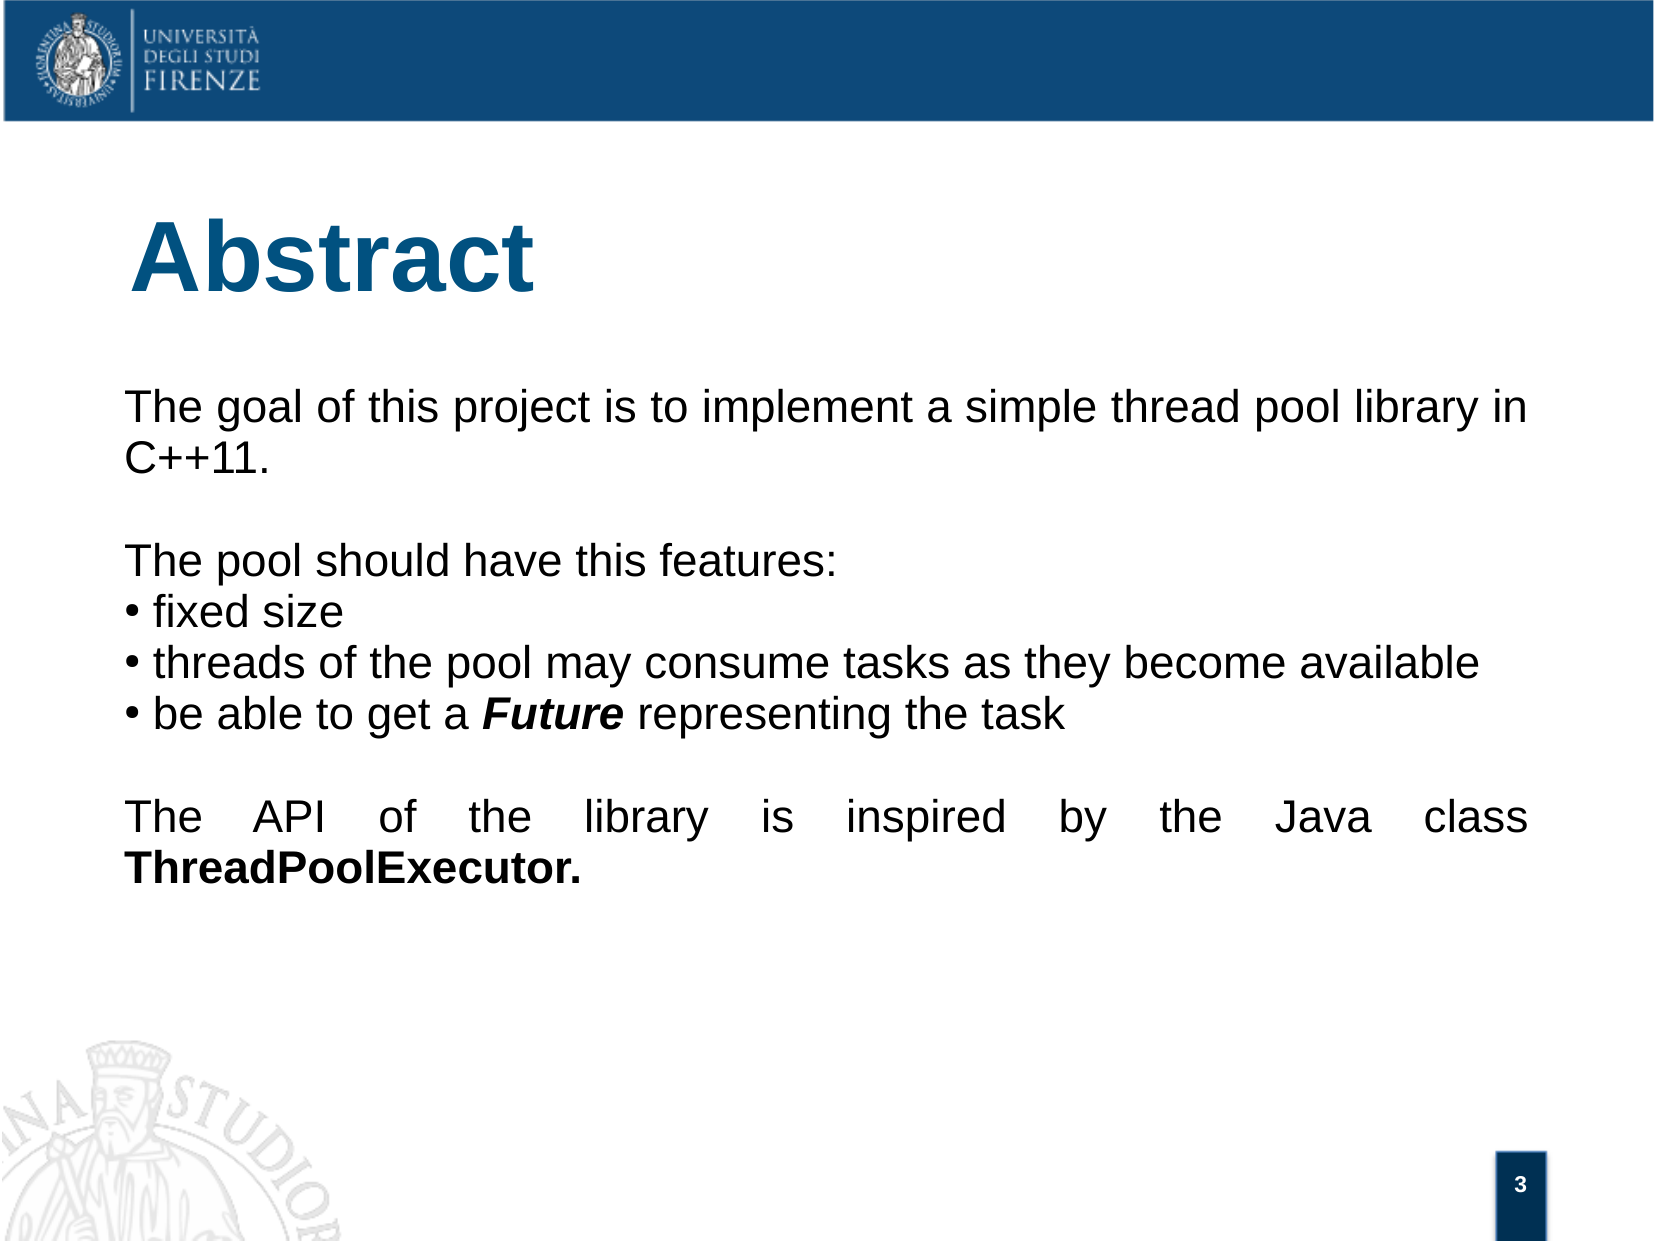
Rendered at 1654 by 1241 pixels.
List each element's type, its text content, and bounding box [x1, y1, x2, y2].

text_box 3 [1505, 1160, 1536, 1208]
text_box The goal of this project is to implement a simple thread pool library in C++11. The pool should have this features: fixed size threads of the pool may consume tasks as they become available be able to get a Future representing the task The API of the library is inspired by the Java class ThreadPoolExecutor. [124, 380, 1530, 894]
text_box Abstract [129, 134, 993, 323]
picture [2, 0, 1654, 1241]
